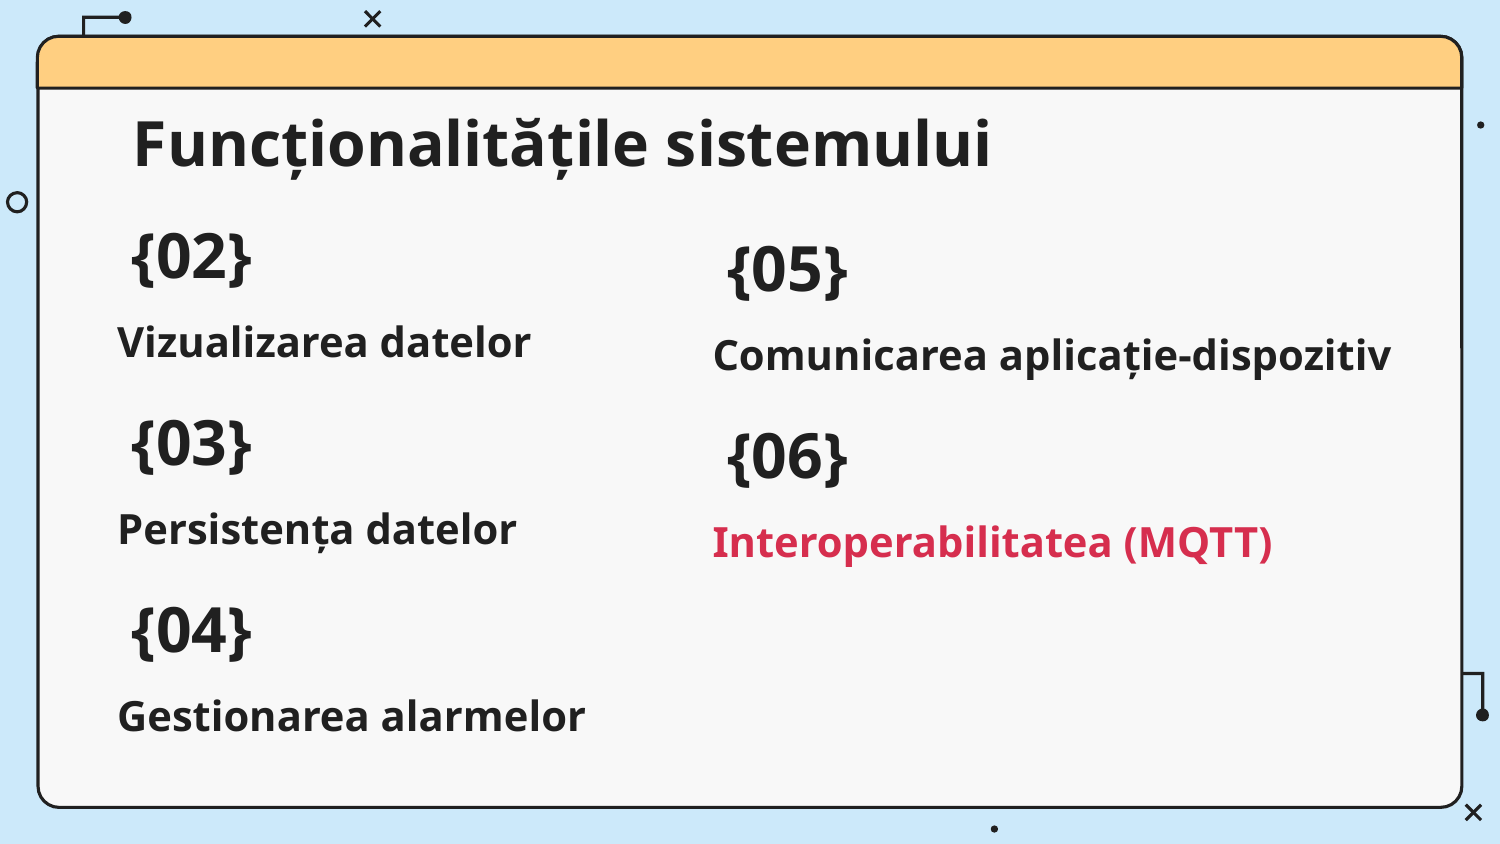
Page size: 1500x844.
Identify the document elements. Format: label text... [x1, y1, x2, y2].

title {03} [116, 399, 288, 493]
subtitle Interoperabilitatea (MQTT) [712, 506, 1426, 581]
title Funcționalitățile sistemului [118, 88, 1382, 183]
title {02} [116, 211, 288, 305]
title {04} [116, 586, 288, 680]
subtitle Comunicarea aplicație-dispozitiv [712, 318, 1426, 394]
subtitle Persistența datelor [116, 493, 638, 568]
title {05} [712, 225, 884, 318]
subtitle Vizualizarea datelor [116, 305, 863, 381]
title {06} [712, 412, 884, 506]
subtitle Gestionarea alarmelor [116, 680, 1051, 756]
